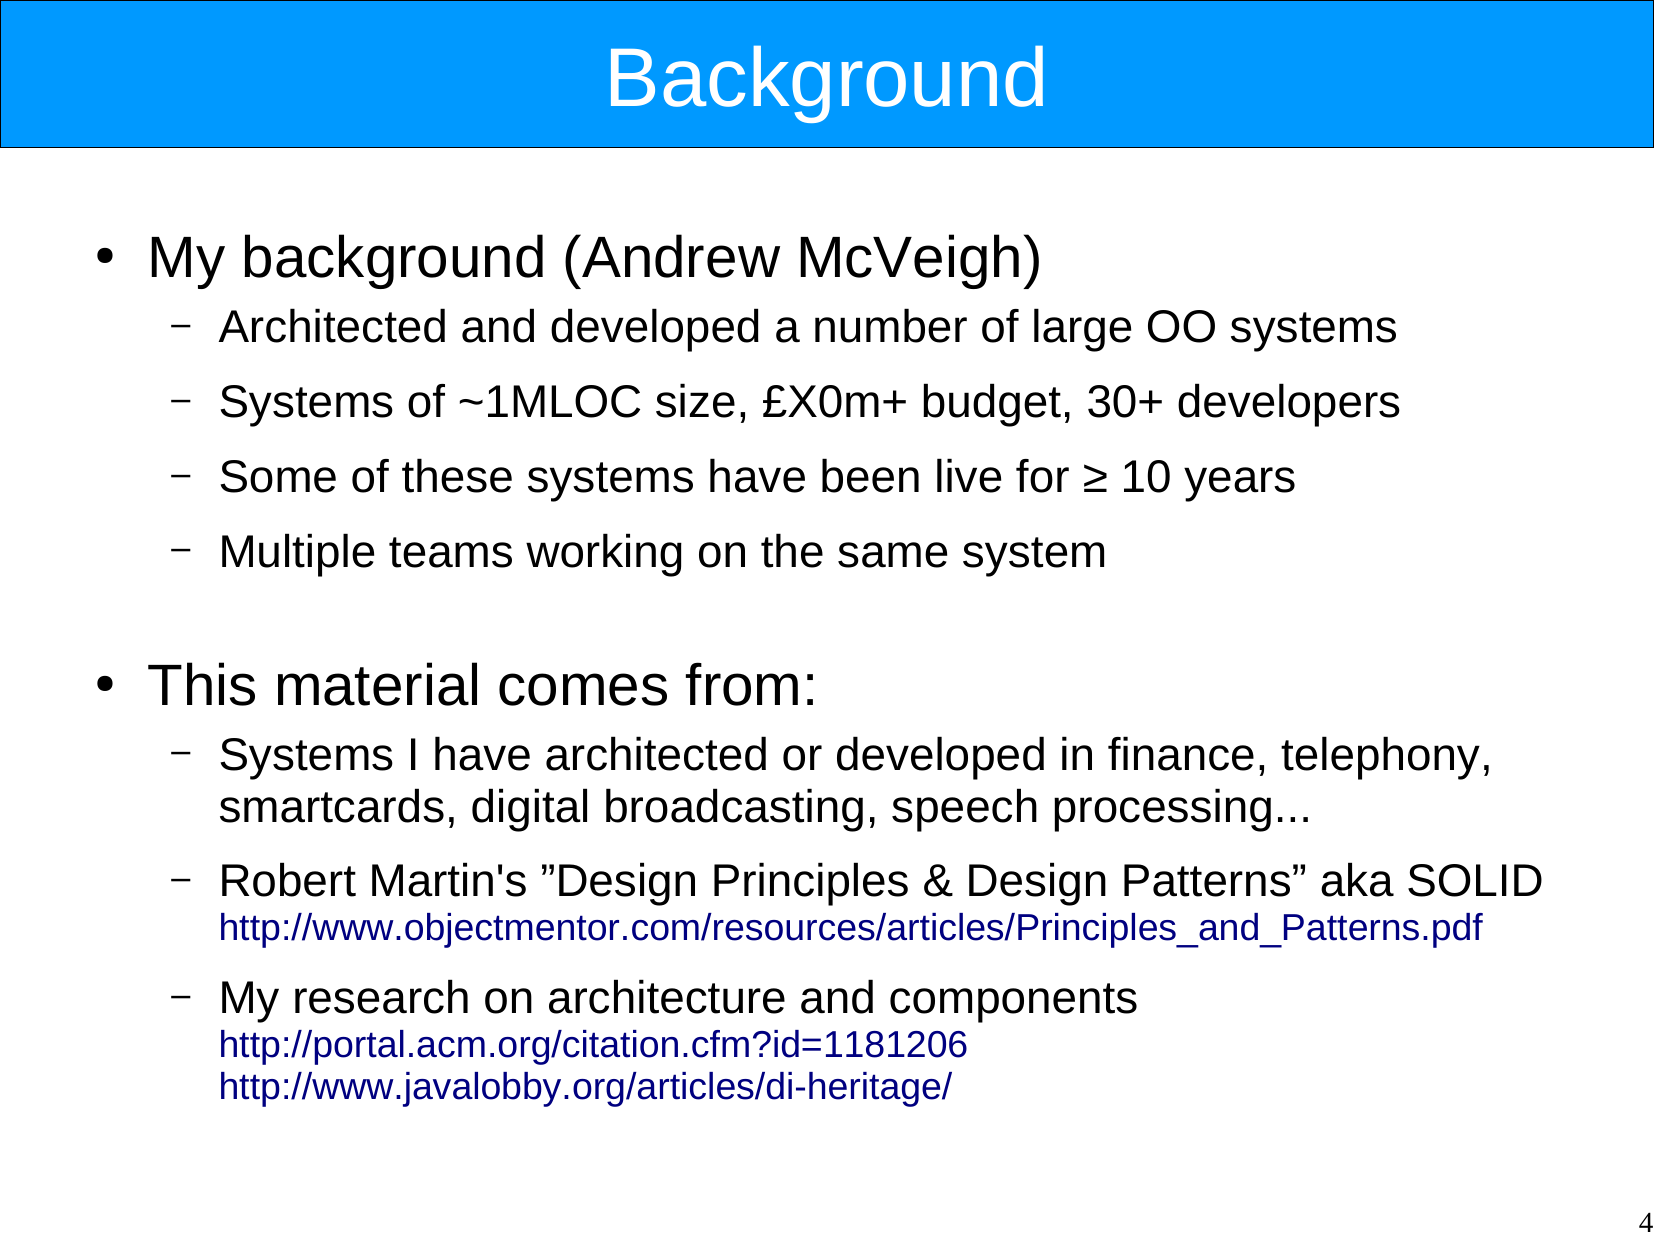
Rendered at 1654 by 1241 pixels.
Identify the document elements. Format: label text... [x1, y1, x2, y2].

title Background [82, 13, 1571, 142]
list My background (Andrew McVeigh) Architected and developed a number of large OO systems Systems of ~1MLOC size, £X0m+ budget, 30+ developers Some of these systems have been live for ≥ 10 years Multiple teams working on the same system This material comes from: Systems I have architected or developed in finance, telephony, smartcards, digital broadcasting, speech processing... Robert Martin's ”Design Principles & Design Patterns” aka SOLID http://www.objectmentor.com/resources/articles/Principles_and_Patterns.pdf My research on architecture and components http://portal.acm.org/citation.cfm?id=1181206http://www.javalobby.org/articles/di-heritage/ [76, 224, 1565, 1182]
